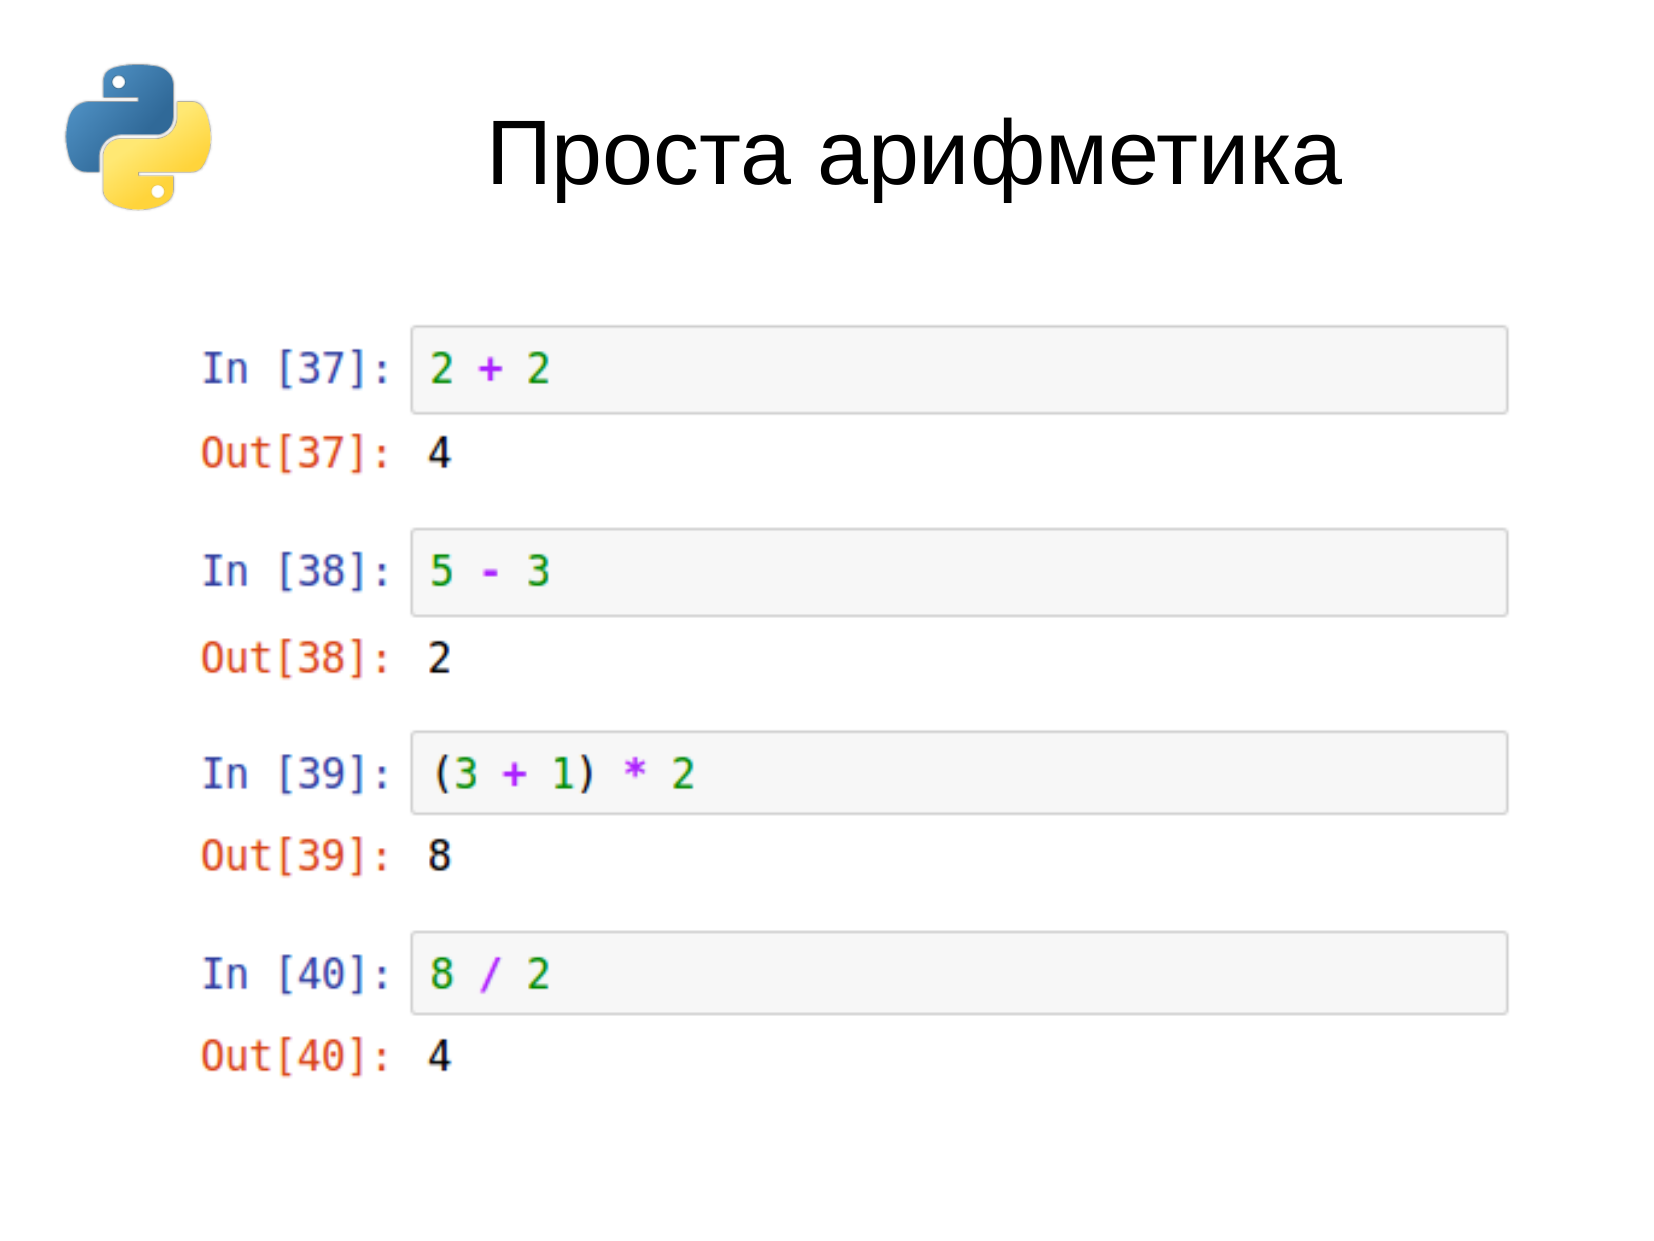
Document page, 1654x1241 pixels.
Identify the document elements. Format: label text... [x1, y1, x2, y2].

picture [165, 297, 1531, 1111]
picture [33, 32, 244, 244]
title Проста арифметика [270, 49, 1561, 257]
